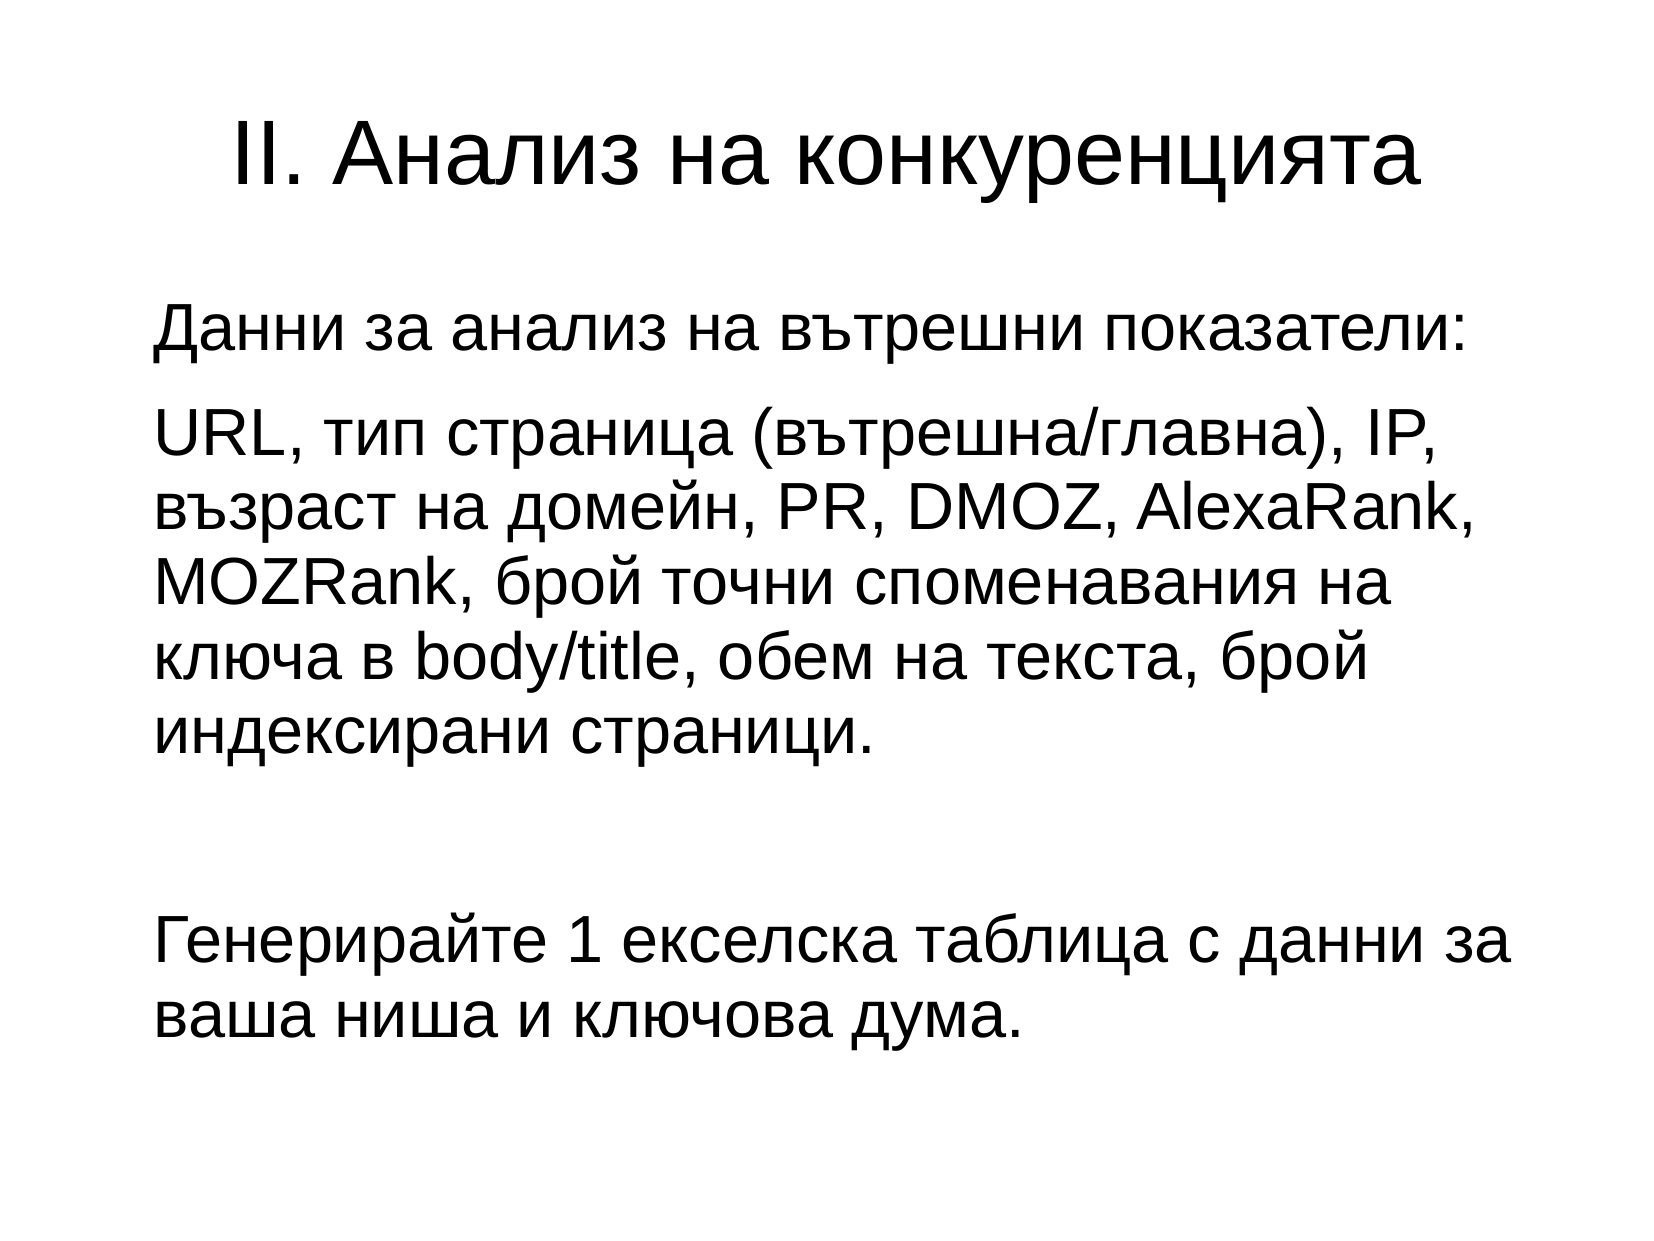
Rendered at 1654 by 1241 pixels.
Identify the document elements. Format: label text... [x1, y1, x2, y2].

list Данни за анализ на вътрешни показатели: URL, тип страница (вътрешна/главна), IP, възраст на домейн, PR, DMOZ, AlexaRank, MOZRank, брой точни споменавания на ключа в body/title, обем на текста, брой индексирани страници. Генерирайте 1 екселска таблица с данни за ваша ниша и ключова дума. [82, 290, 1571, 1109]
title II. Анализ на конкуренцията [82, 49, 1571, 257]
